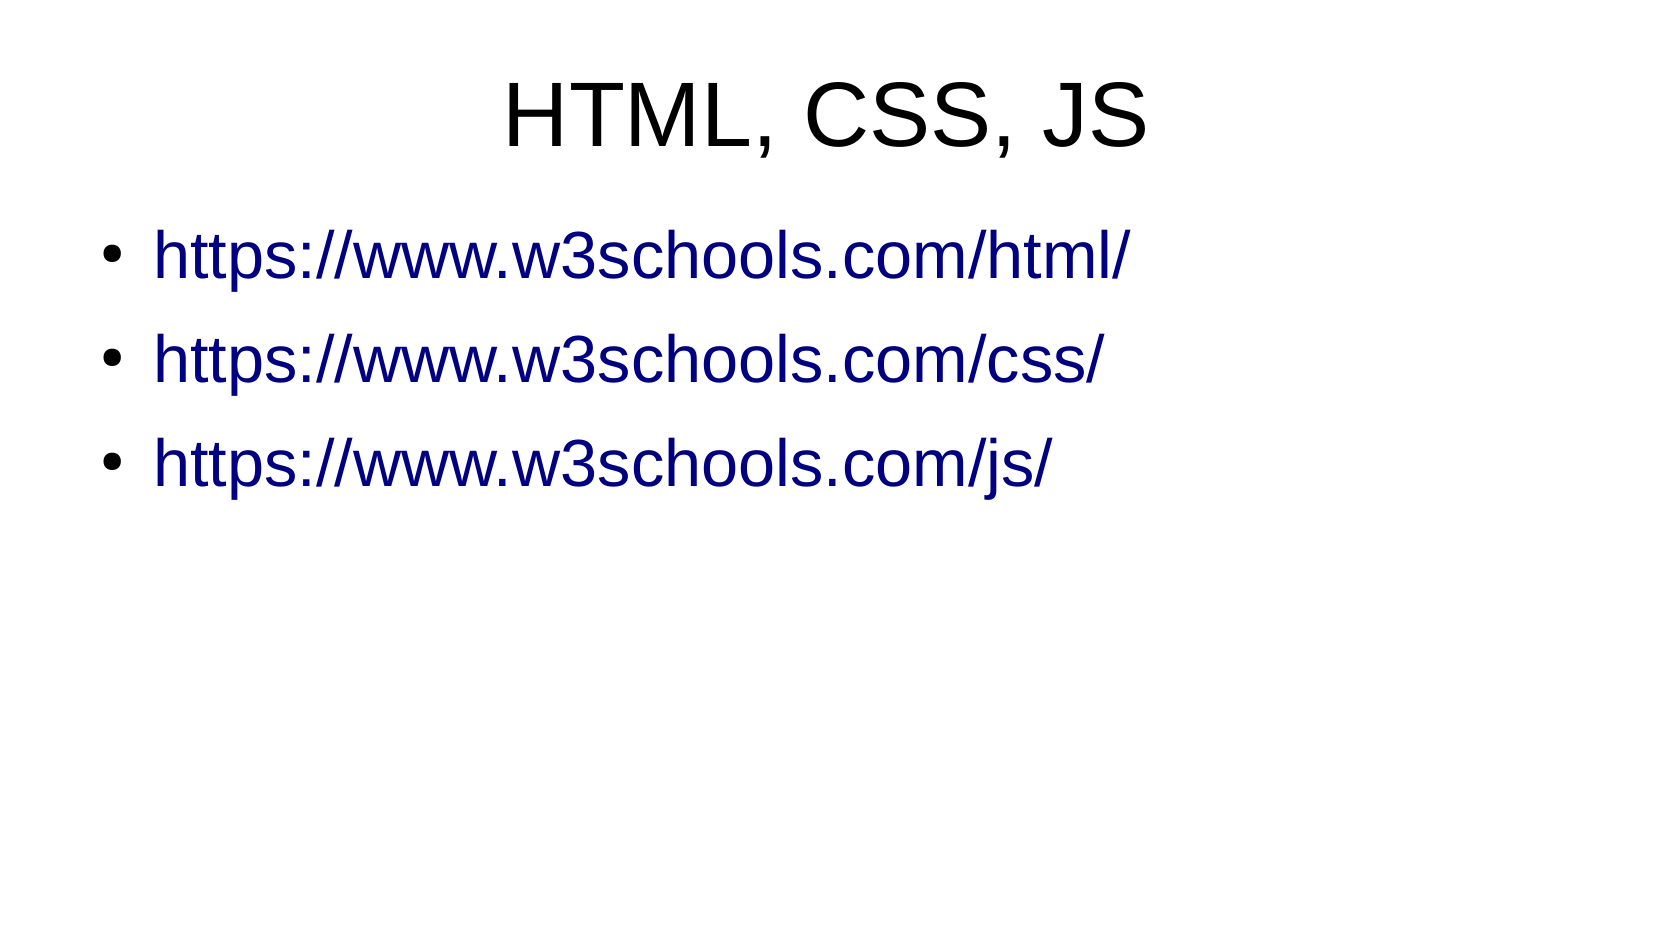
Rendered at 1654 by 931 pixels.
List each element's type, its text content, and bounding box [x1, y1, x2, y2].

title HTML, CSS, JS [82, 37, 1571, 193]
list https://www.w3schools.com/html/ https://www.w3schools.com/css/ https://www.w3schools.com/js/ [82, 217, 1571, 758]
